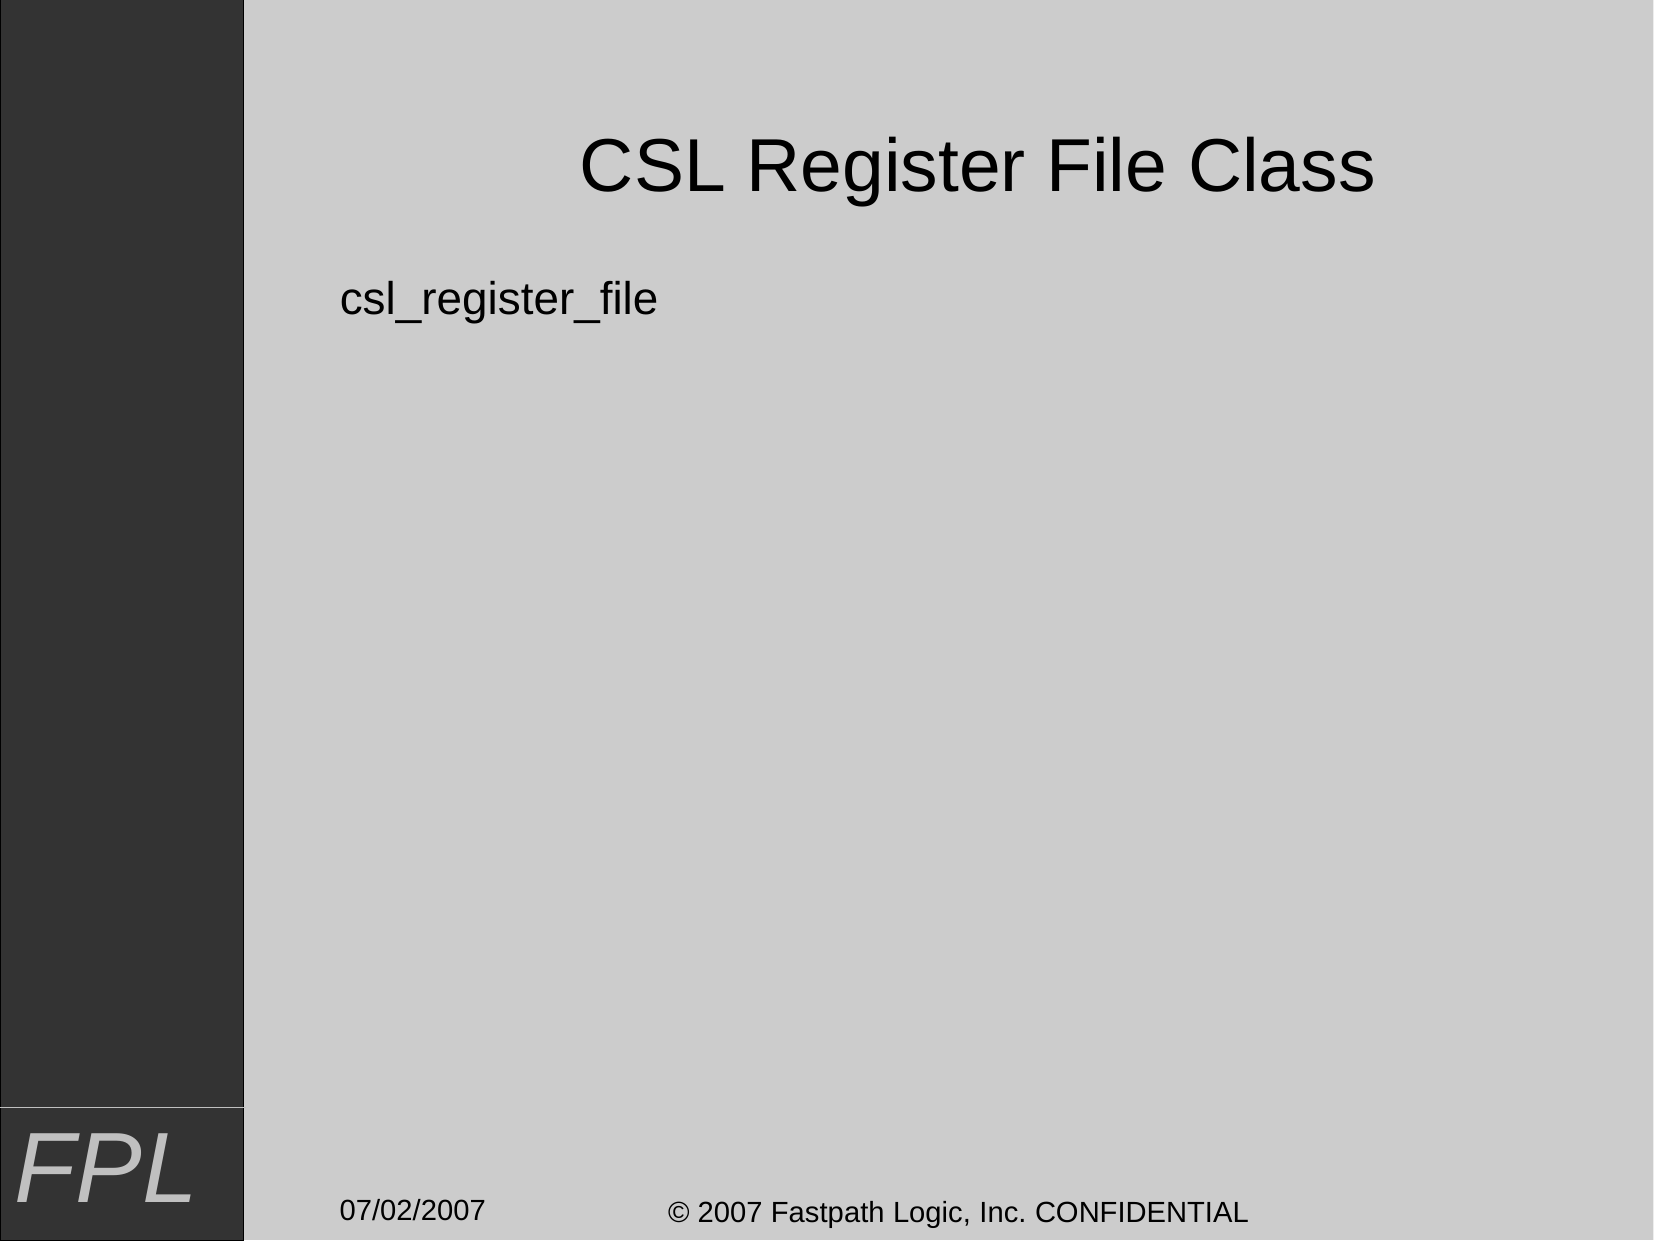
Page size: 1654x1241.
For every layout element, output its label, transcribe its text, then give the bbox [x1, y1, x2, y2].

list csl_register_file [322, 272, 1635, 1179]
title CSL Register File Class [427, 57, 1530, 272]
